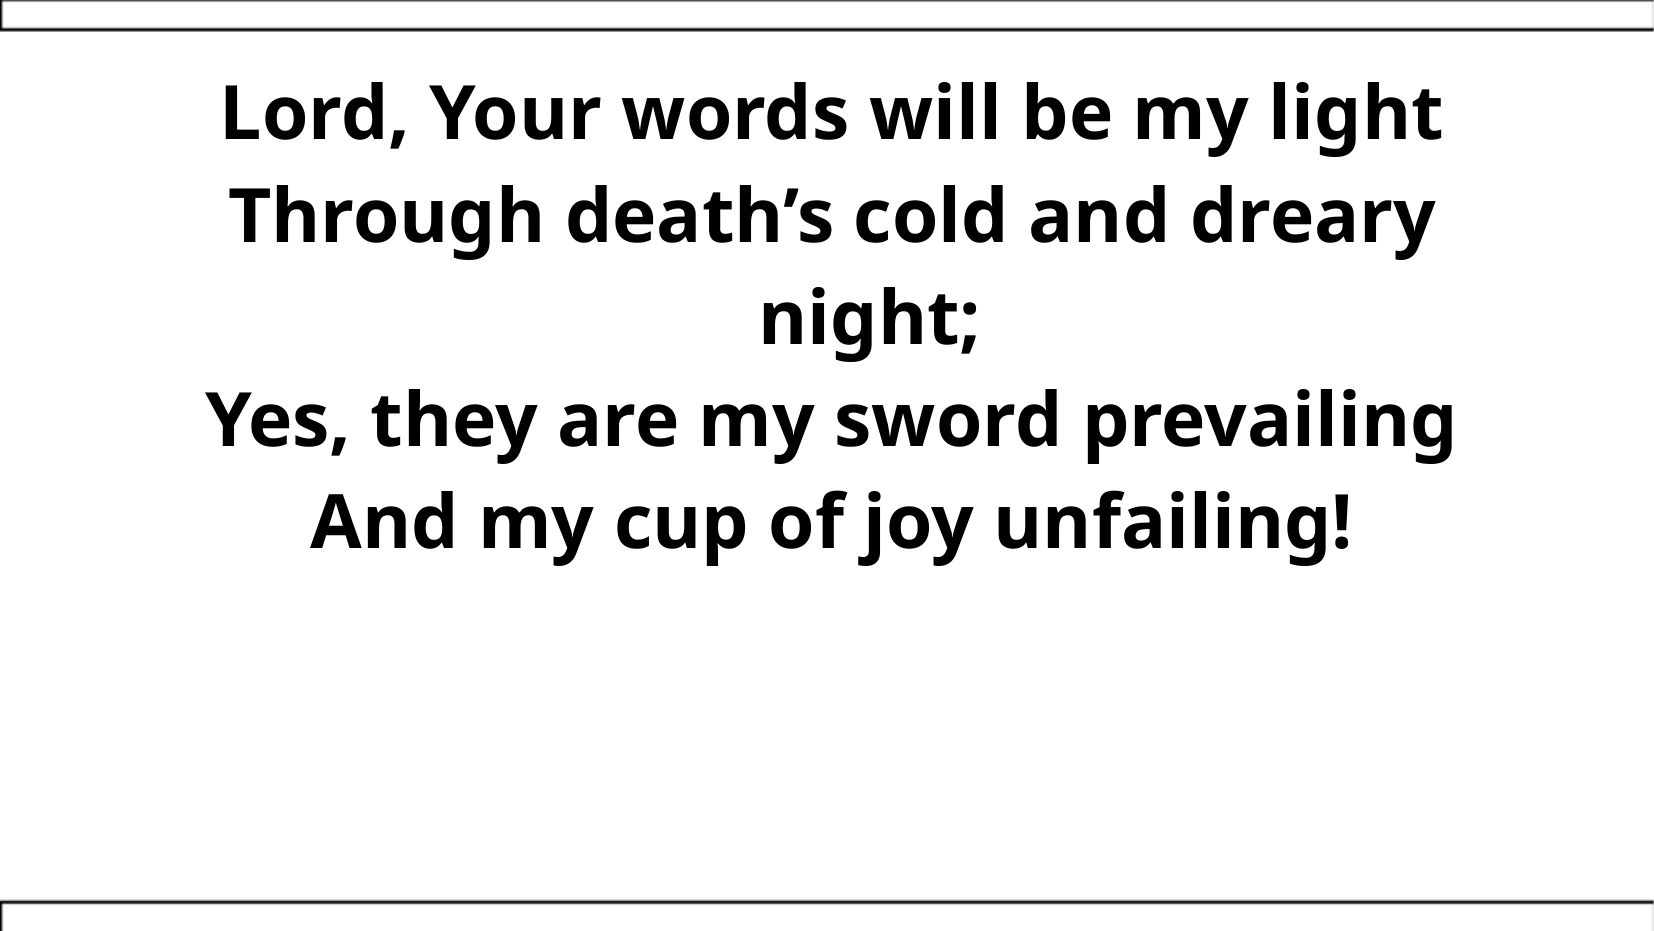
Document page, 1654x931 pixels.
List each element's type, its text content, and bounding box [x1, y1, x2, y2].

picture [0, 0, 1654, 931]
text_box Lord, Your words will be my light Through death’s cold and dreary night; Yes, they are my sword prevailing And my cup of joy unfailing! [105, 52, 1561, 511]
